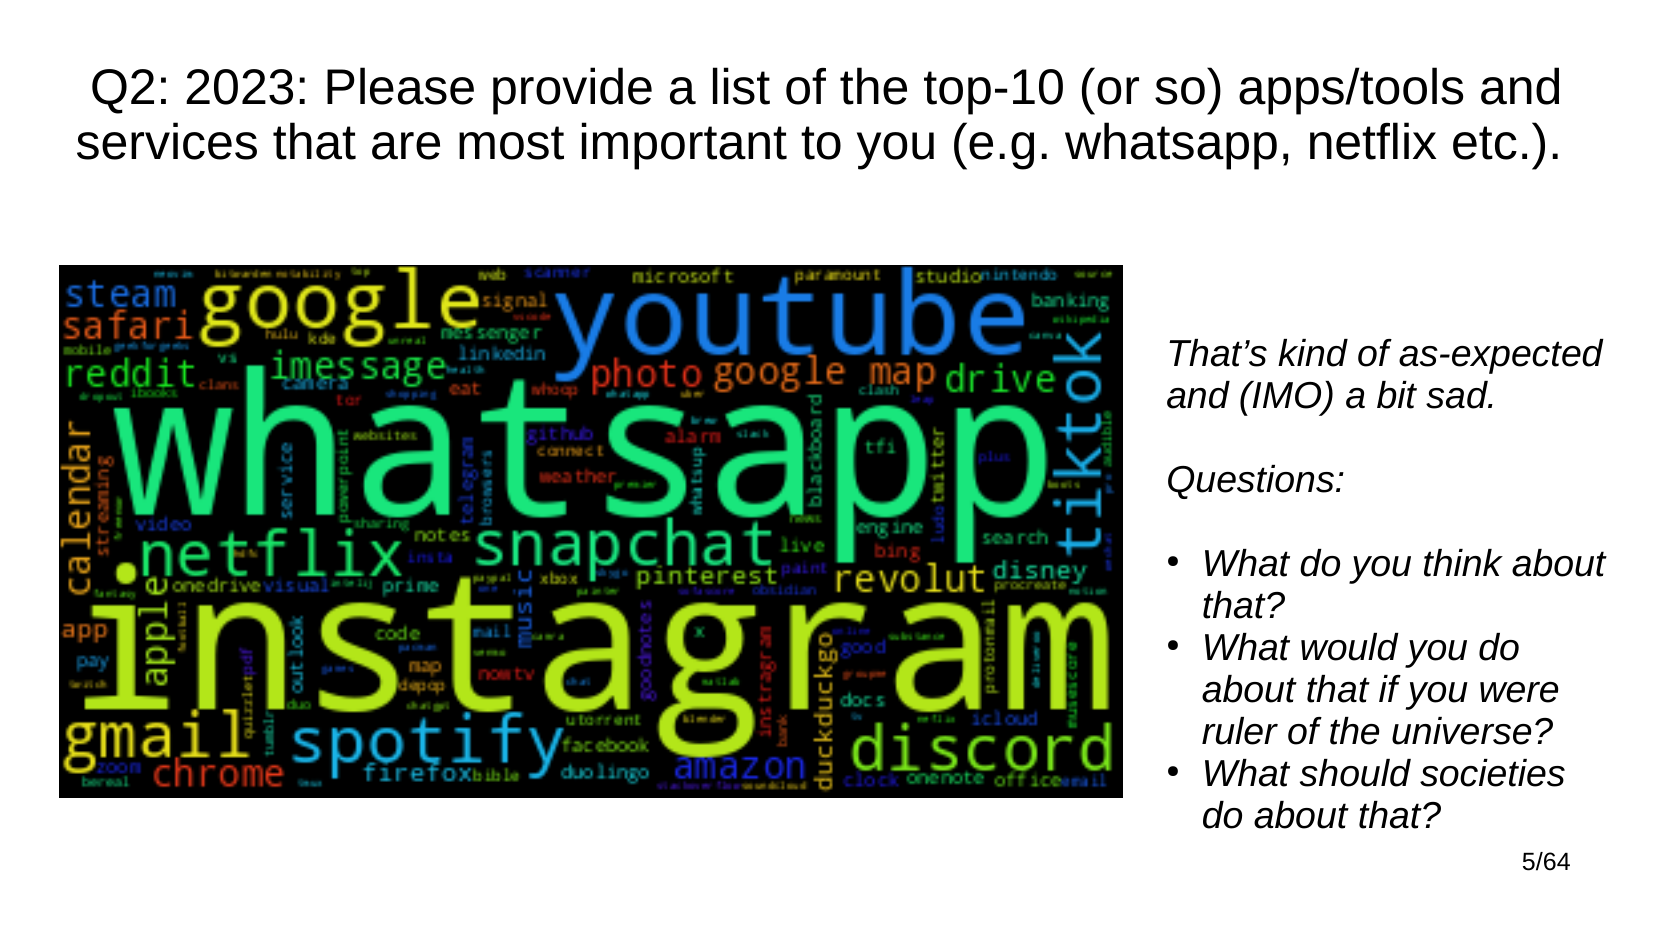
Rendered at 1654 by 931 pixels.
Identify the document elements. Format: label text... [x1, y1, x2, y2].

text_box That’s kind of as-expected and (IMO) a bit sad. Questions: What do you think about that? What would you do about that if you were ruler of the universe? What should societies do about that? [1151, 324, 1625, 886]
title Q2: 2023: Please provide a list of the top-10 (or so) apps/tools and services that are most important to you (e.g. whatsapp, netflix etc.). [29, 31, 1625, 199]
picture [59, 265, 1123, 798]
